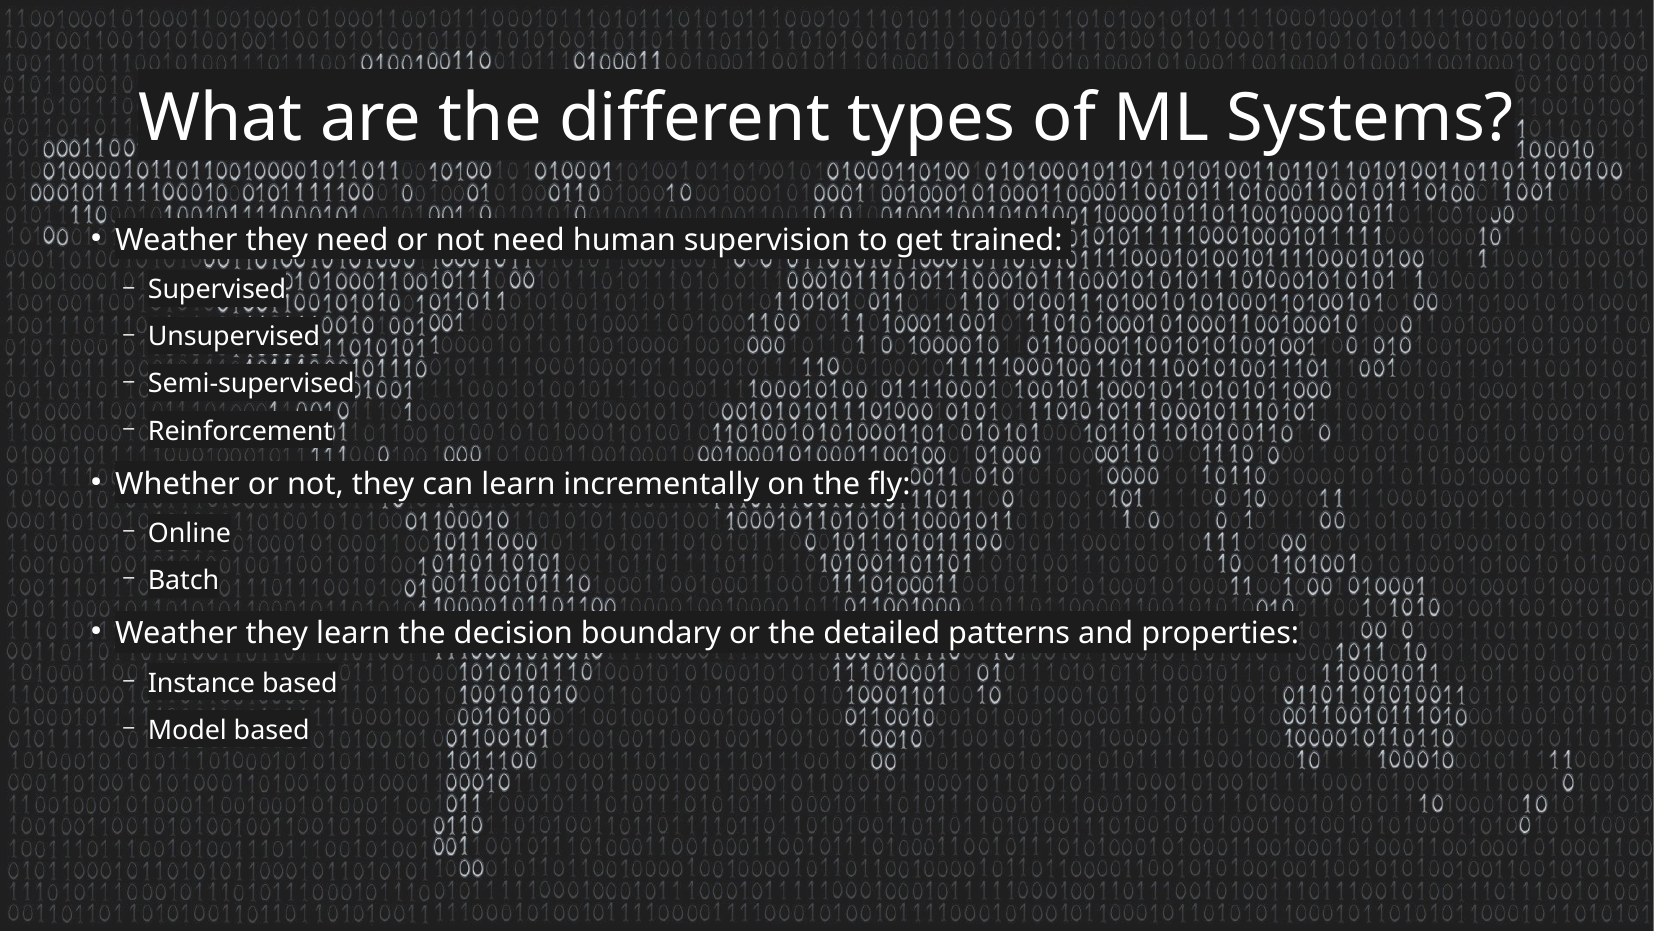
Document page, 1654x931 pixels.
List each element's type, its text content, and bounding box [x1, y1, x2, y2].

picture [0, 0, 1654, 931]
list Weather they need or not need human supervision to get trained: Supervised Unsupervised Semi-supervised Reinforcement Whether or not, they can learn incrementally on the fly: Online Batch Weather they learn the decision boundary or the detailed patterns and properties: Instance based Model based [82, 217, 1571, 758]
title What are the different types of ML Systems? [82, 31, 1571, 198]
